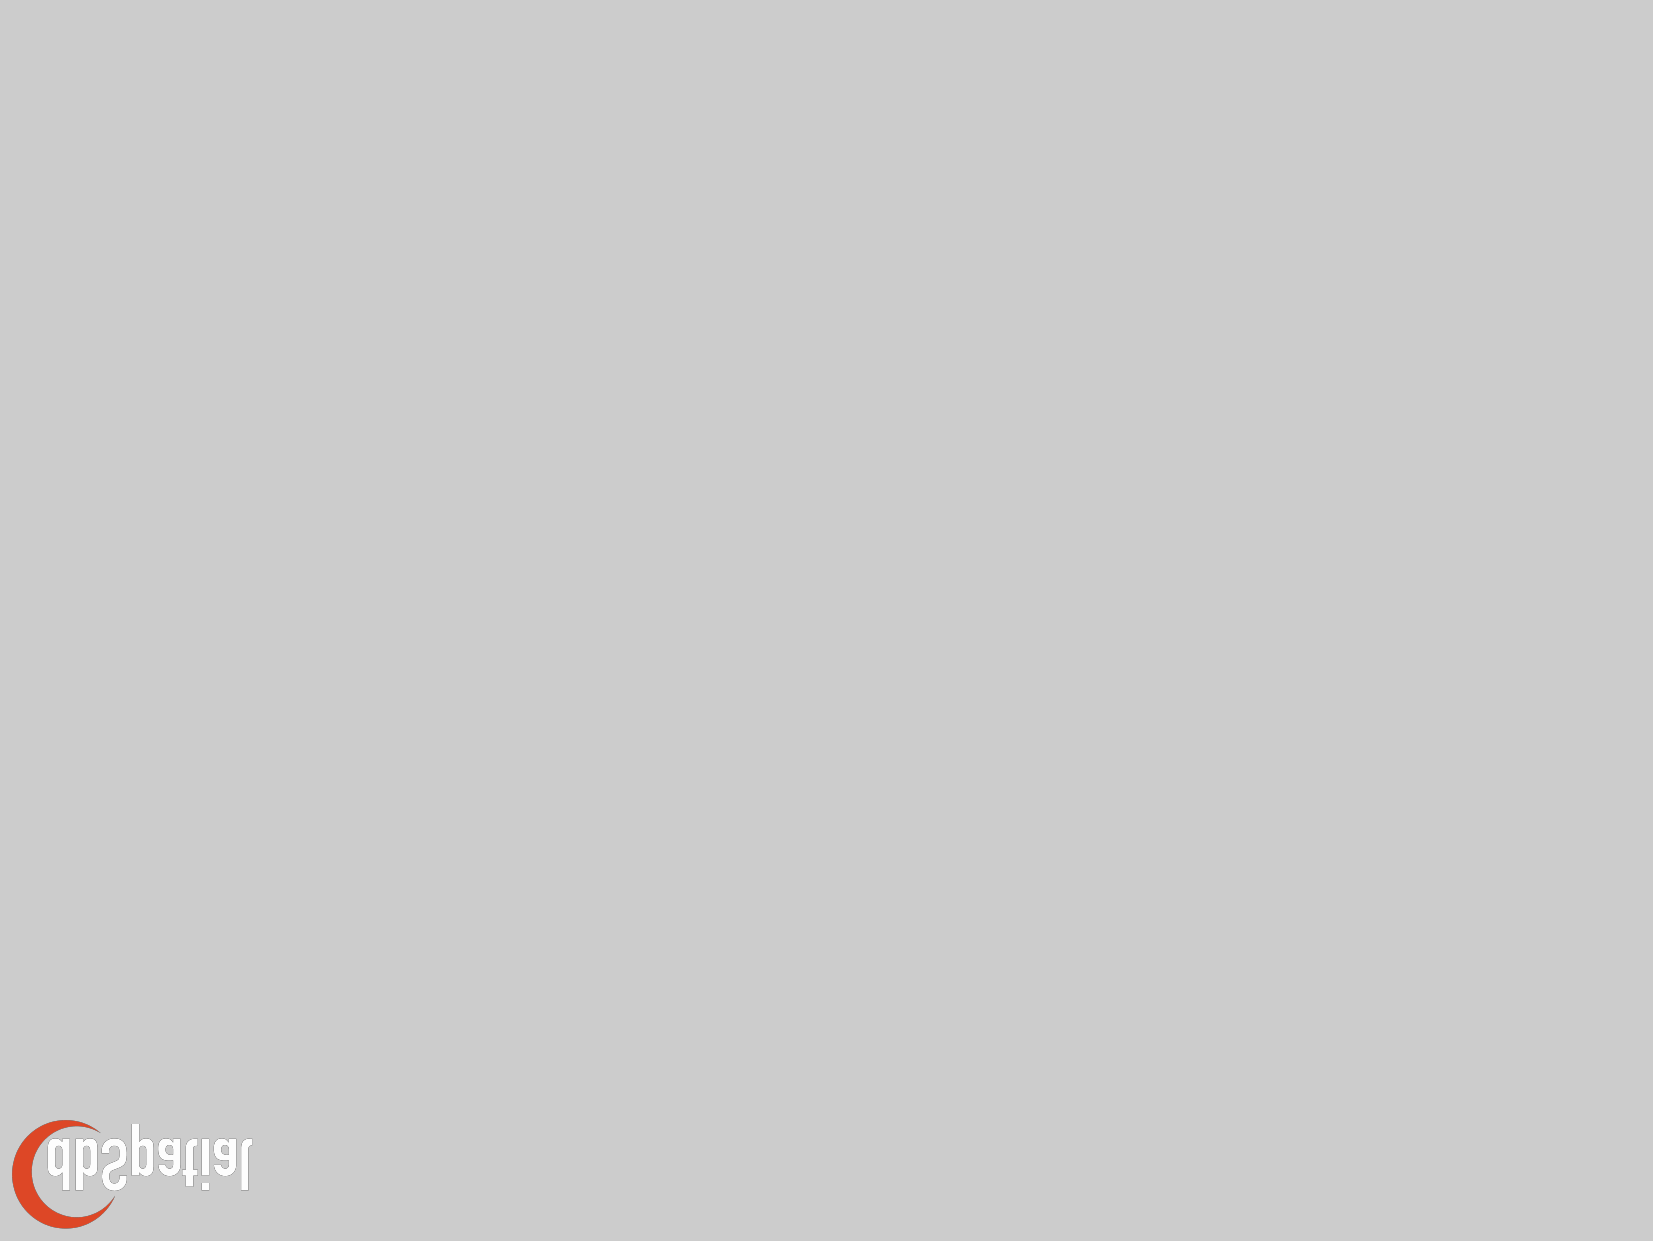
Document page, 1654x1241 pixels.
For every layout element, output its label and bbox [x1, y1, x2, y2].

picture [9, 1118, 255, 1231]
